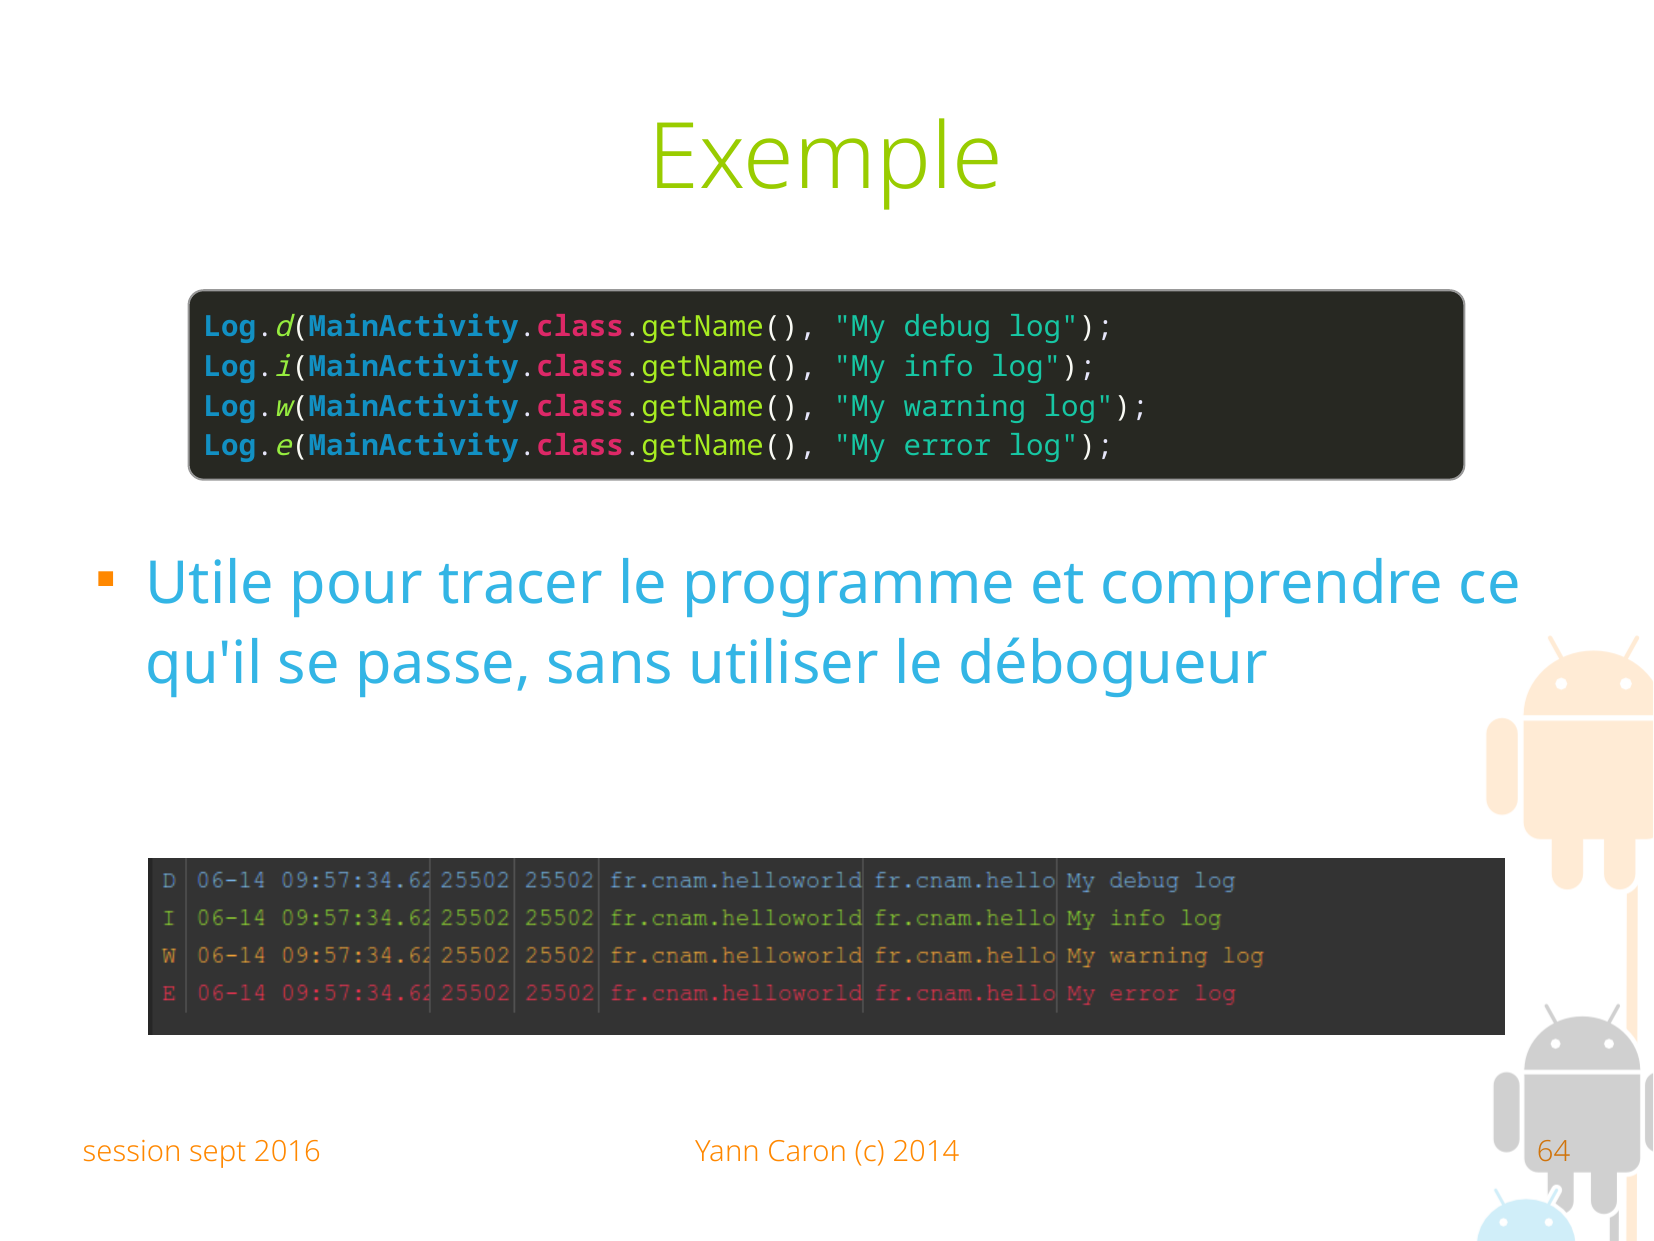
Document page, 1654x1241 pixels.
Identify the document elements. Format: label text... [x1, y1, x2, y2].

list Utile pour tracer le programme et comprendre ce qu'il se passe, sans utiliser le débogueur [82, 540, 1571, 760]
picture [148, 423, 1654, 1241]
text_box Log.d(MainActivity.class.getName(), "My debug log"); Log.i(MainActivity.class.getName(), "My info log"); Log.w(MainActivity.class.getName(), "My warning log"); Log.e(MainActivity.class.getName(), "My error log"); [188, 290, 1465, 458]
title Exemple [82, 49, 1571, 257]
